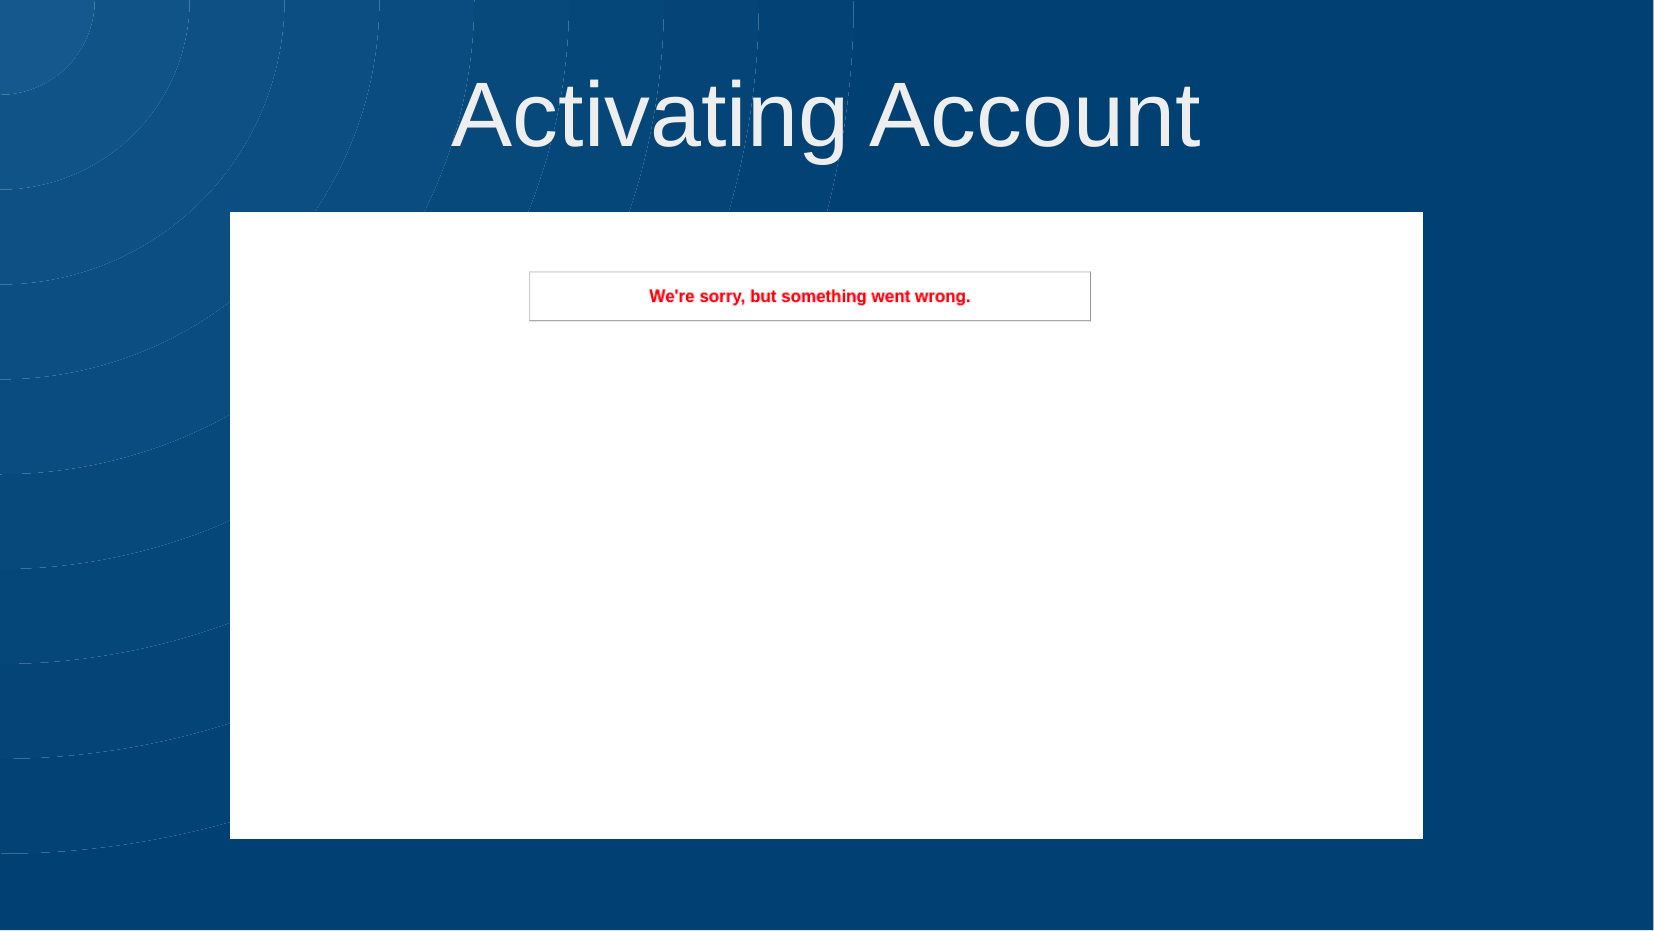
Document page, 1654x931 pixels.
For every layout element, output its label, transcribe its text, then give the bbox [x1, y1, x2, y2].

picture [230, 212, 1423, 839]
title Activating Account [82, 37, 1571, 193]
